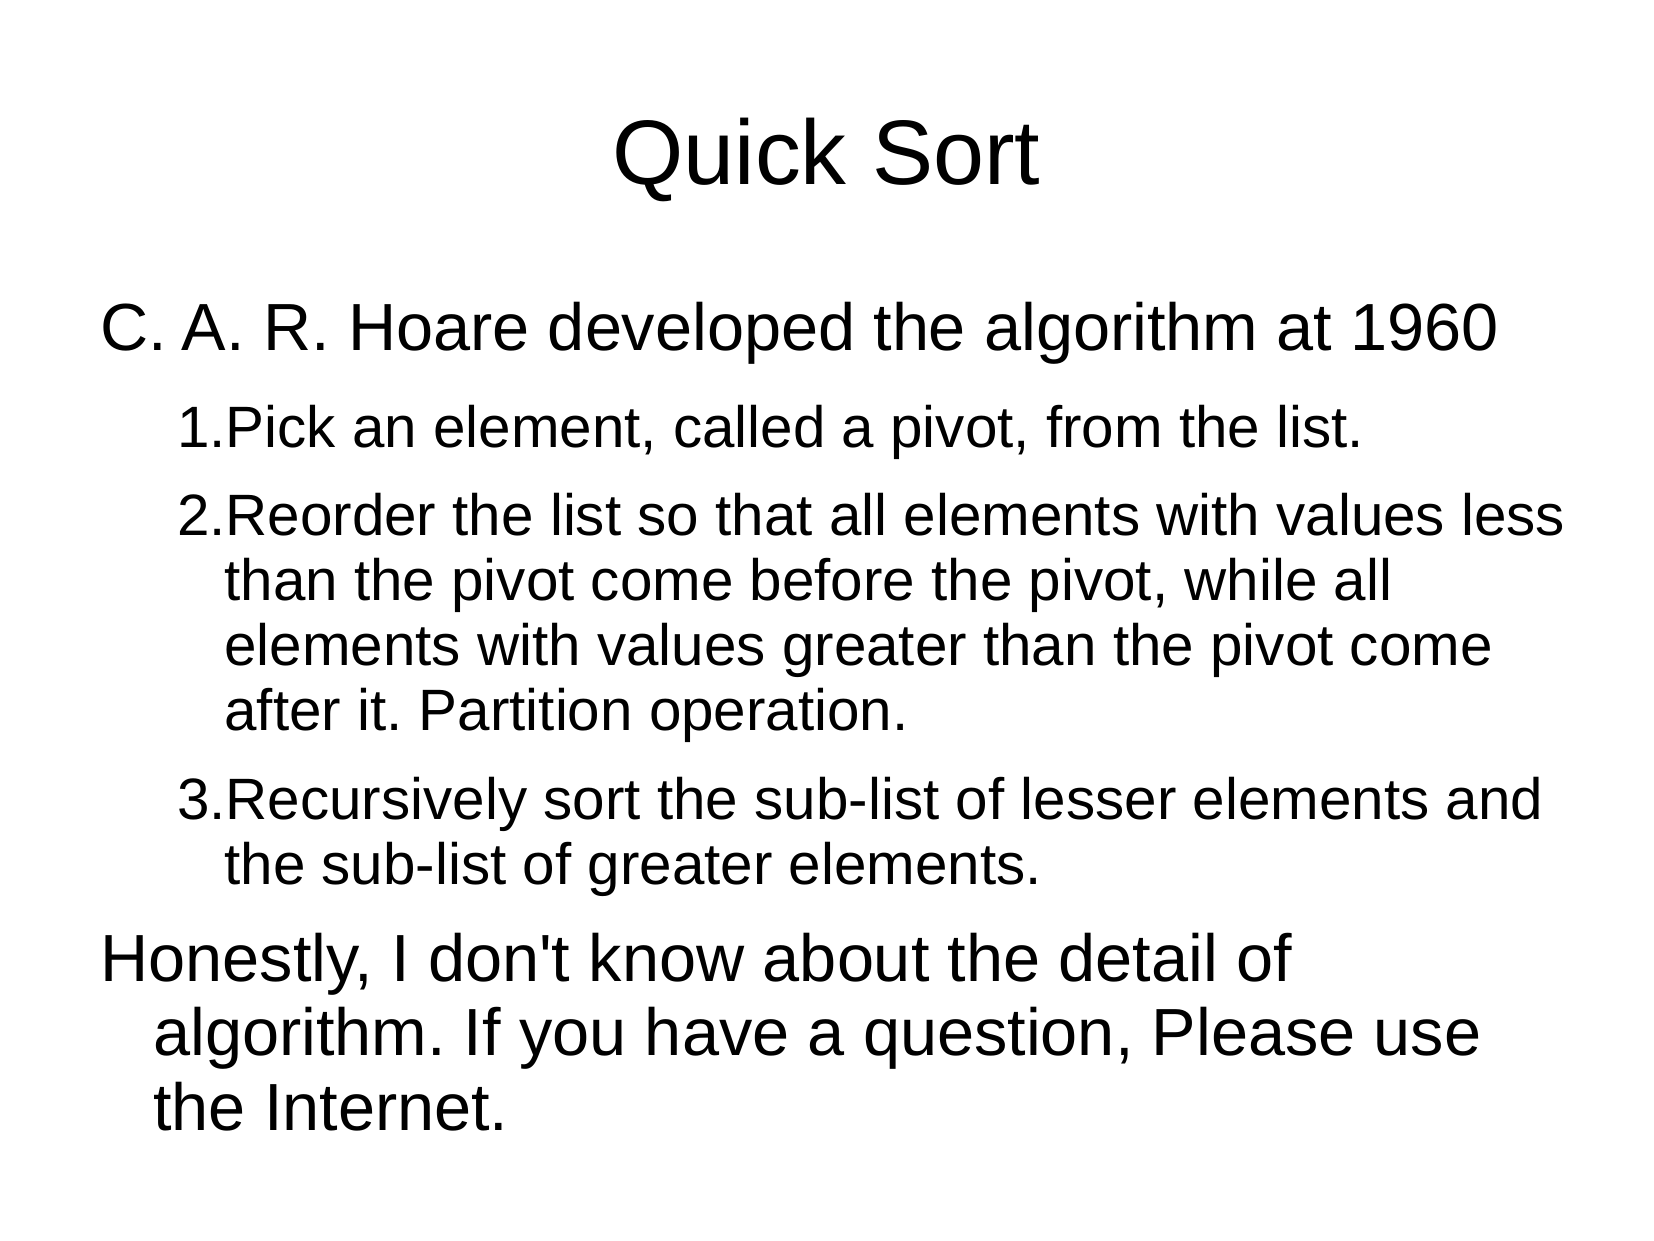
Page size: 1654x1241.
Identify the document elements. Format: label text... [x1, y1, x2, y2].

list C. A. R. Hoare developed the algorithm at 1960 1.Pick an element, called a pivot, from the list. 2.Reorder the list so that all elements with values less than the pivot come before the pivot, while all elements with values greater than the pivot come after it. Partition operation. 3.Recursively sort the sub-list of lesser elements and the sub-list of greater elements. Honestly, I don't know about the detail of algorithm. If you have a question, Please use the Internet. [82, 290, 1571, 1144]
title Quick Sort [82, 56, 1571, 250]
